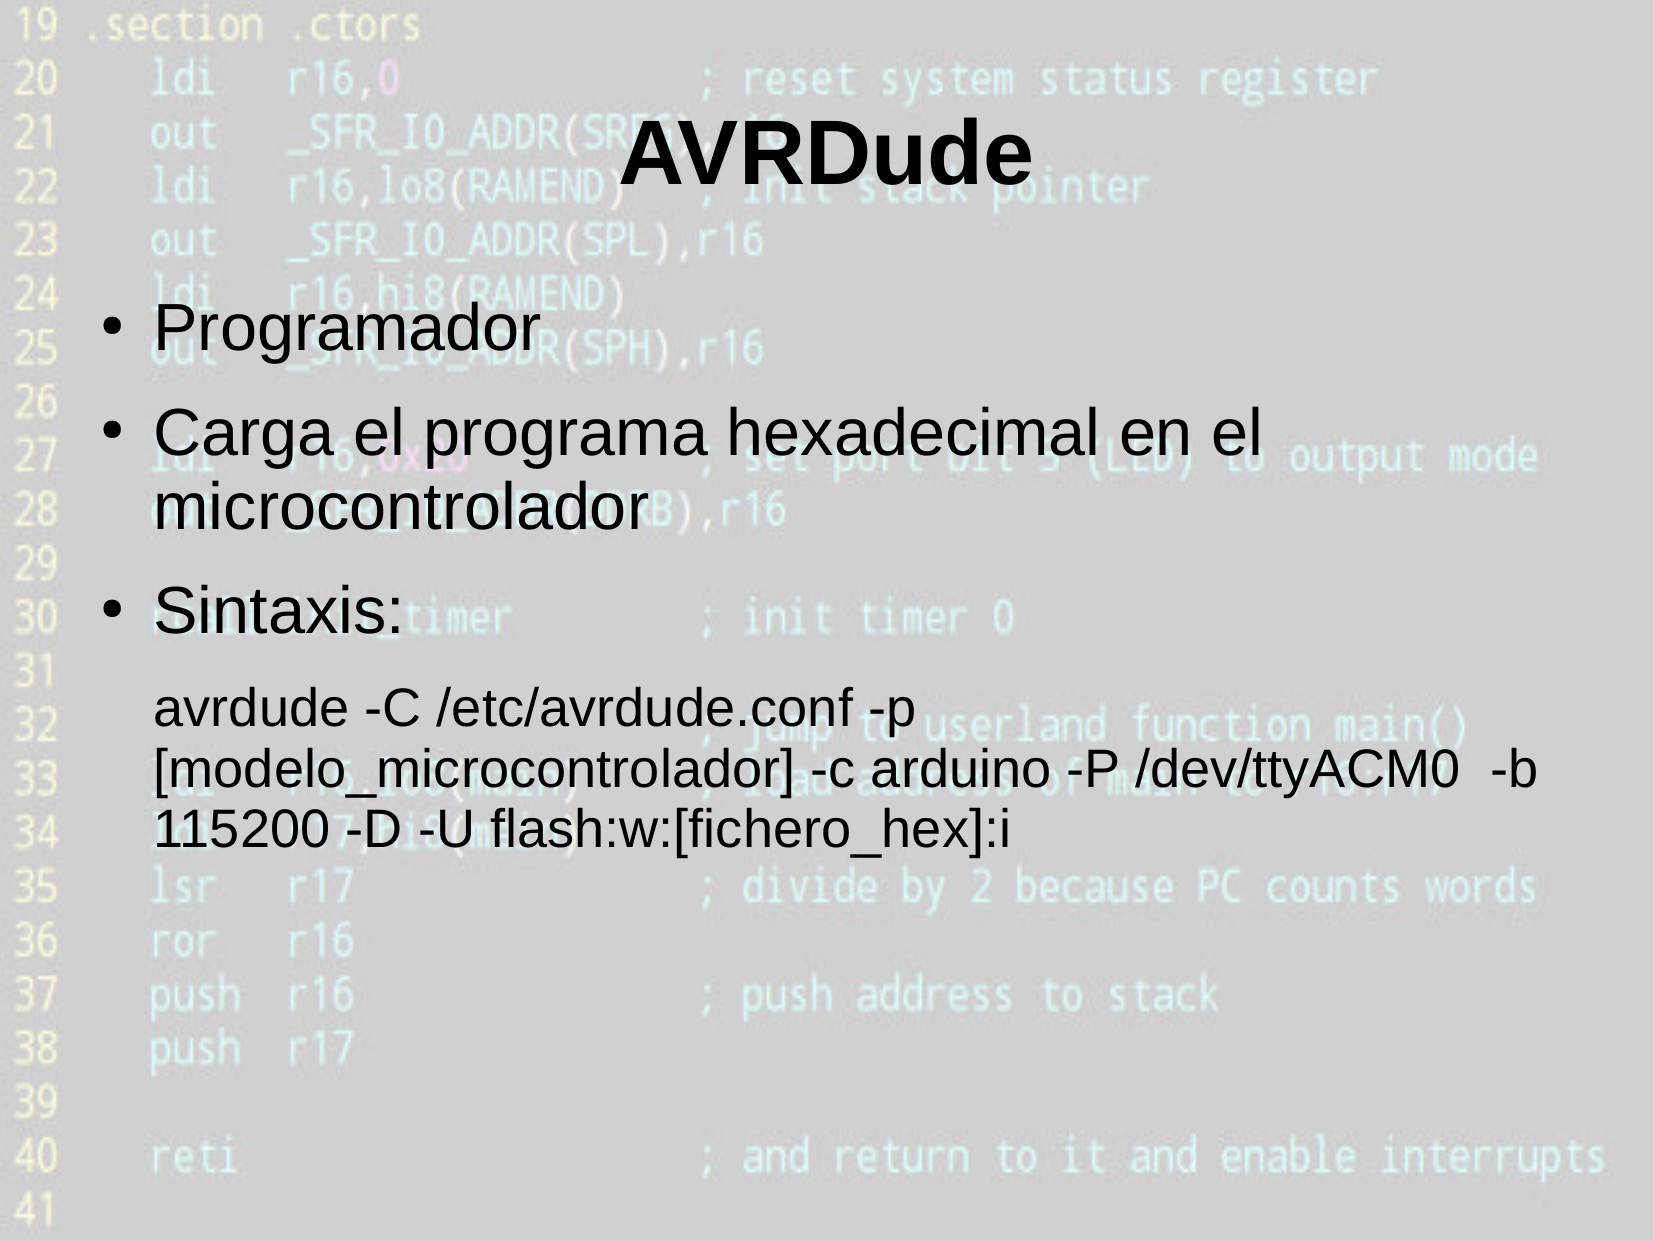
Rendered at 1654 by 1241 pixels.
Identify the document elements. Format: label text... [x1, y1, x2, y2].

list Programador Carga el programa hexadecimal en el microcontrolador Sintaxis: avrdude -C /etc/avrdude.conf -p [modelo_microcontrolador] -c arduino -P /dev/ttyACM0 -b 115200 -D -U flash:w:[fichero_hex]:i [82, 290, 1571, 1010]
title AVRDude [82, 49, 1571, 257]
picture [0, 0, 1654, 1241]
